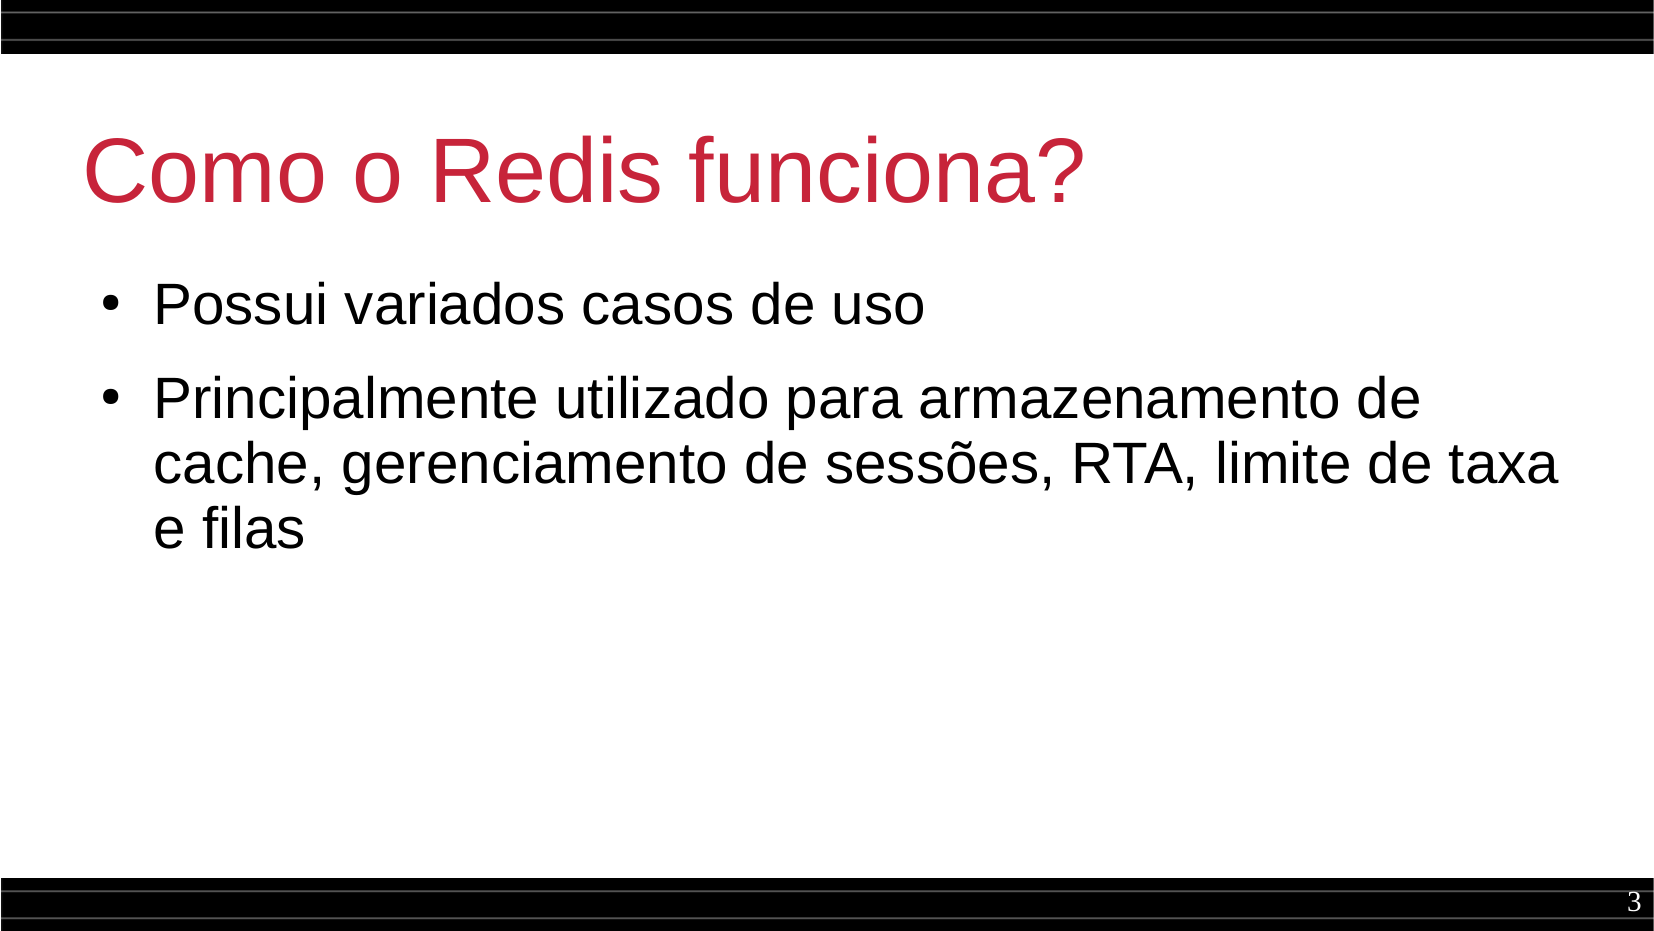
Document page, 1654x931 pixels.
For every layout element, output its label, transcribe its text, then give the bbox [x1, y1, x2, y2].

picture [1, 0, 1654, 54]
list Possui variados casos de uso Principalmente utilizado para armazenamento de cache, gerenciamento de sessões, RTA, limite de taxa e filas [82, 271, 1571, 851]
title Como o Redis funciona? [82, 92, 1571, 249]
picture [1, 878, 1654, 931]
